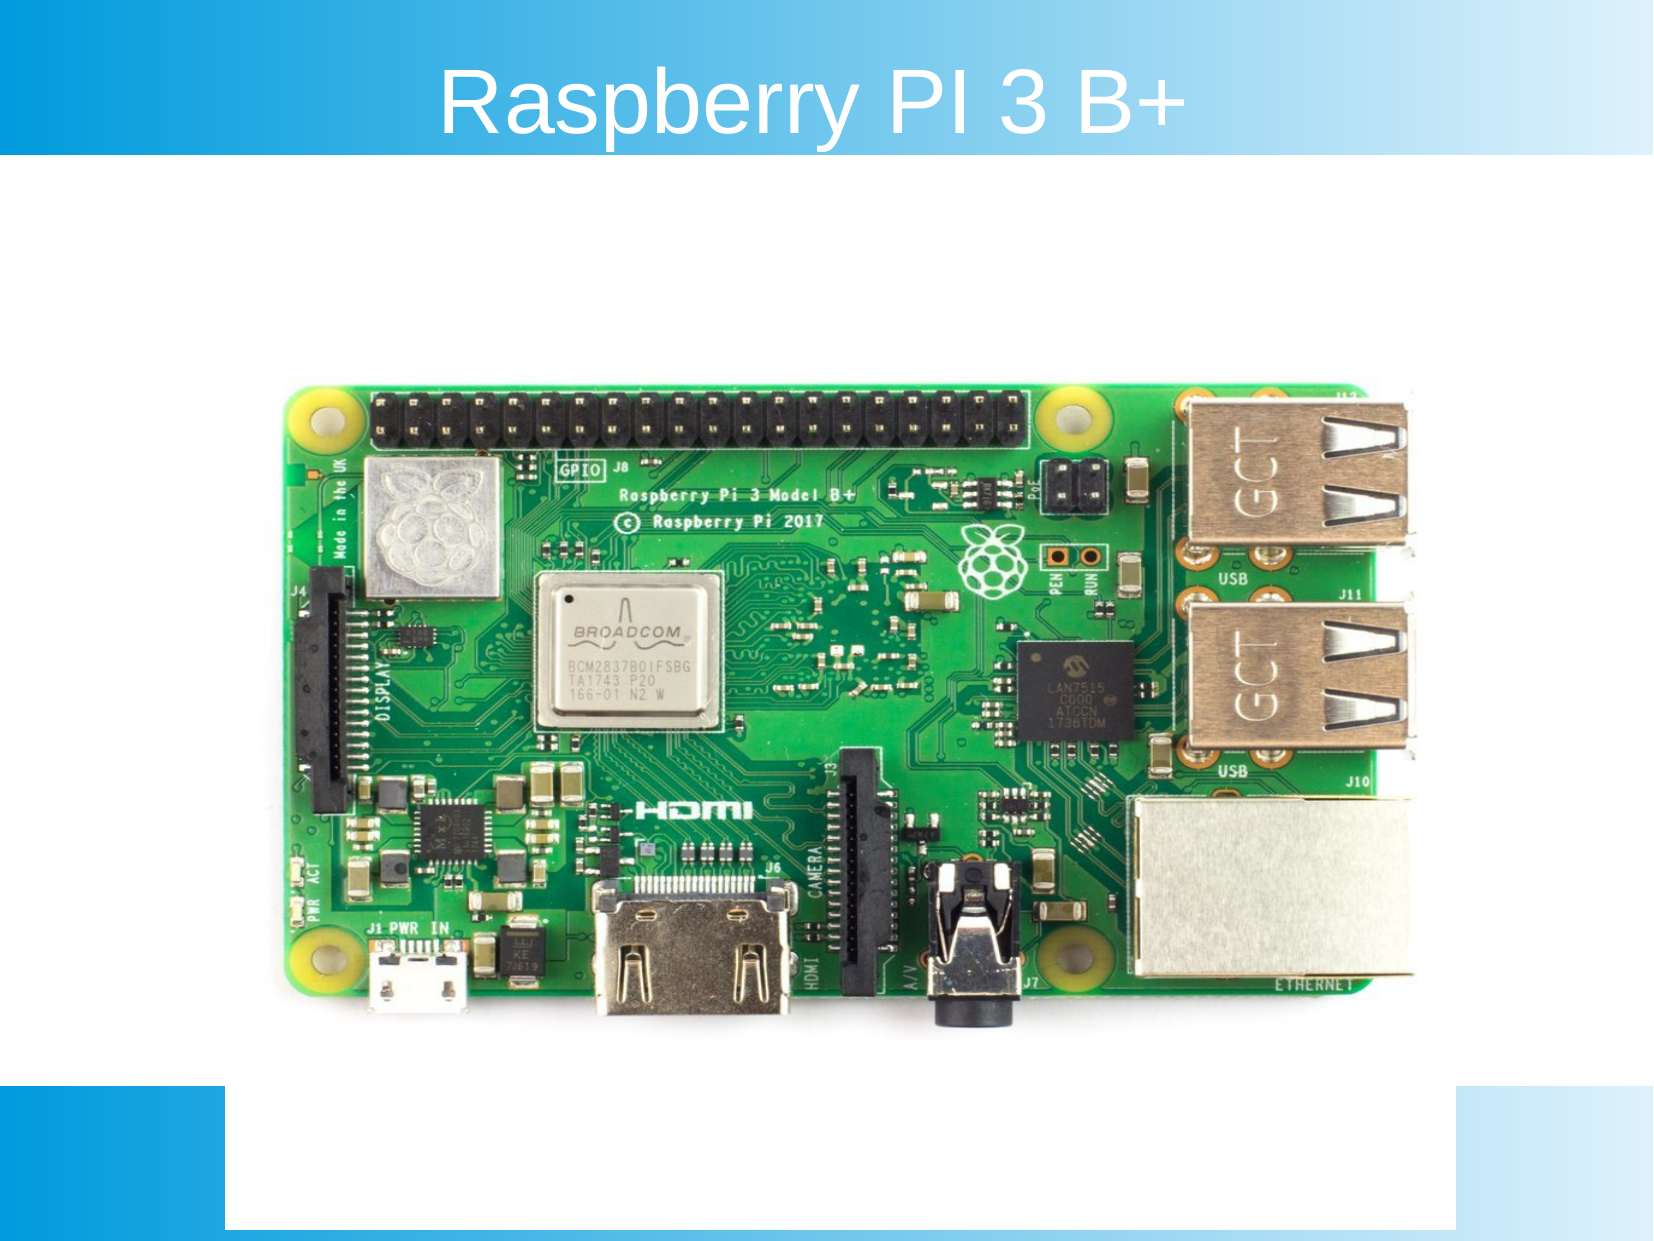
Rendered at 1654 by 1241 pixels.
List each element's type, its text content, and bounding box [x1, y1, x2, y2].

title Raspberry PI 3 B+ [82, 49, 1571, 155]
picture [225, 179, 1456, 1231]
